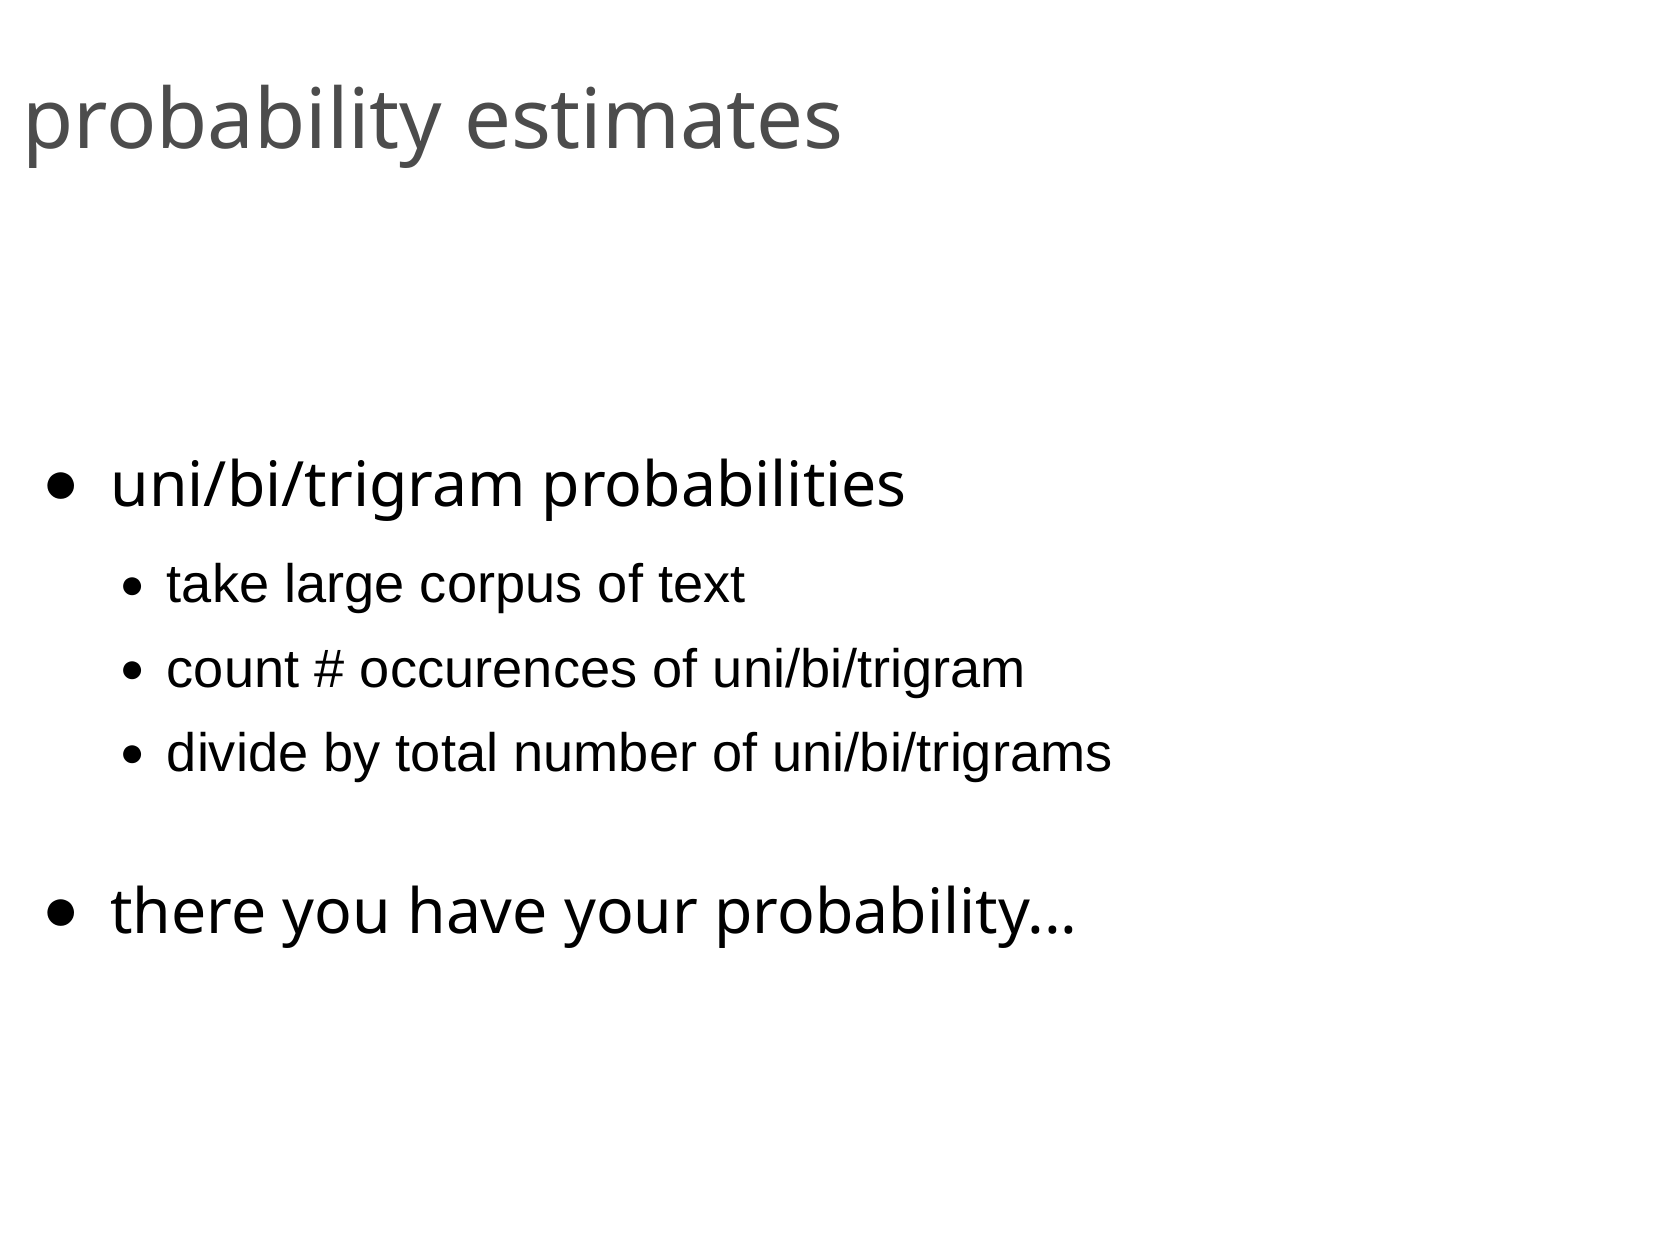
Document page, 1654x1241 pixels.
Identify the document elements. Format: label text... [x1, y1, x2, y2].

title probability estimates [22, 26, 1654, 205]
list uni/bi/trigram probabilities take large corpus of text count # occurences of uni/bi/trigram divide by total number of uni/bi/trigrams there you have your probability... [25, 233, 1654, 1158]
